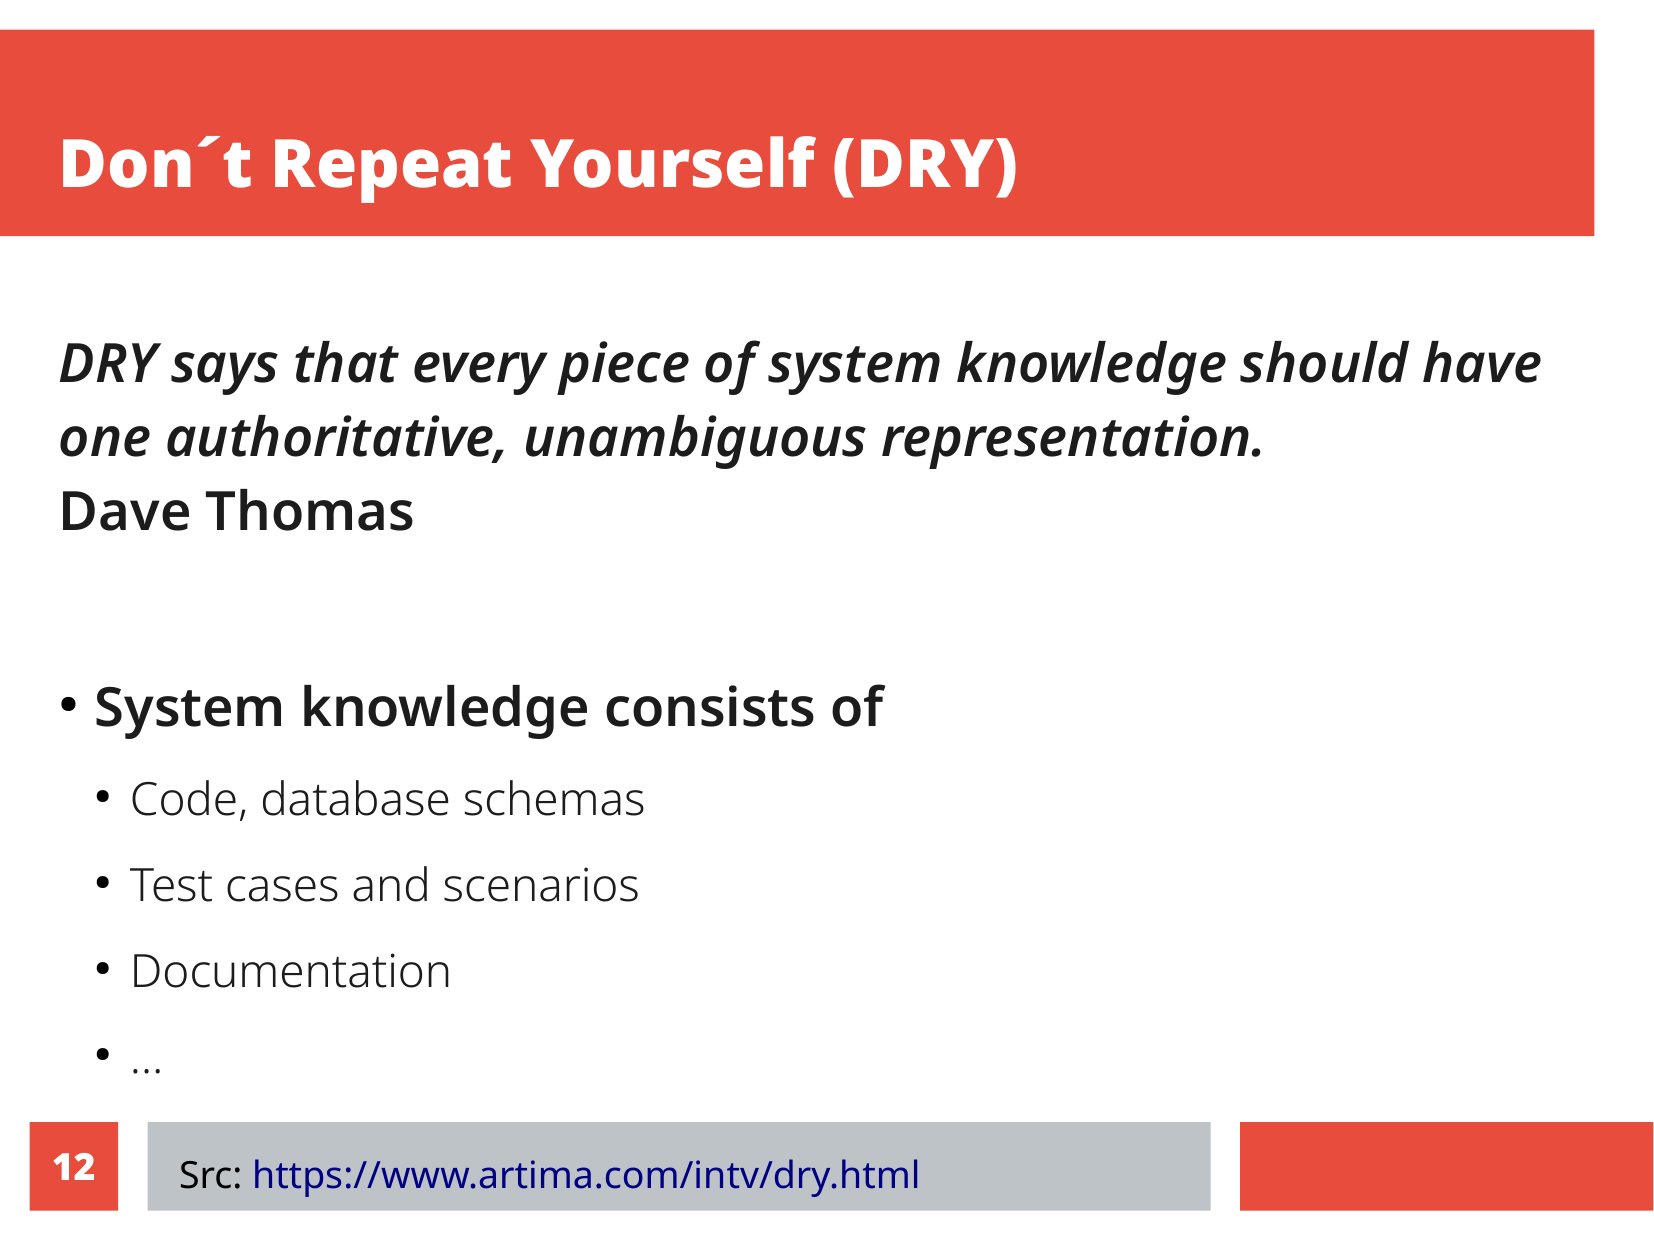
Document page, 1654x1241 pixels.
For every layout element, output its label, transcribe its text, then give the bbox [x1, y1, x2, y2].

title Don´t Repeat Yourself (DRY) [59, 59, 1595, 207]
list DRY says that every piece of system knowledge should have one authoritative, unambiguous representation. Dave Thomas System knowledge consists of Code, database schemas Test cases and scenarios Documentation … [59, 324, 1565, 1093]
text_box Src: https://www.artima.com/intv/dry.html [164, 1141, 1628, 1204]
